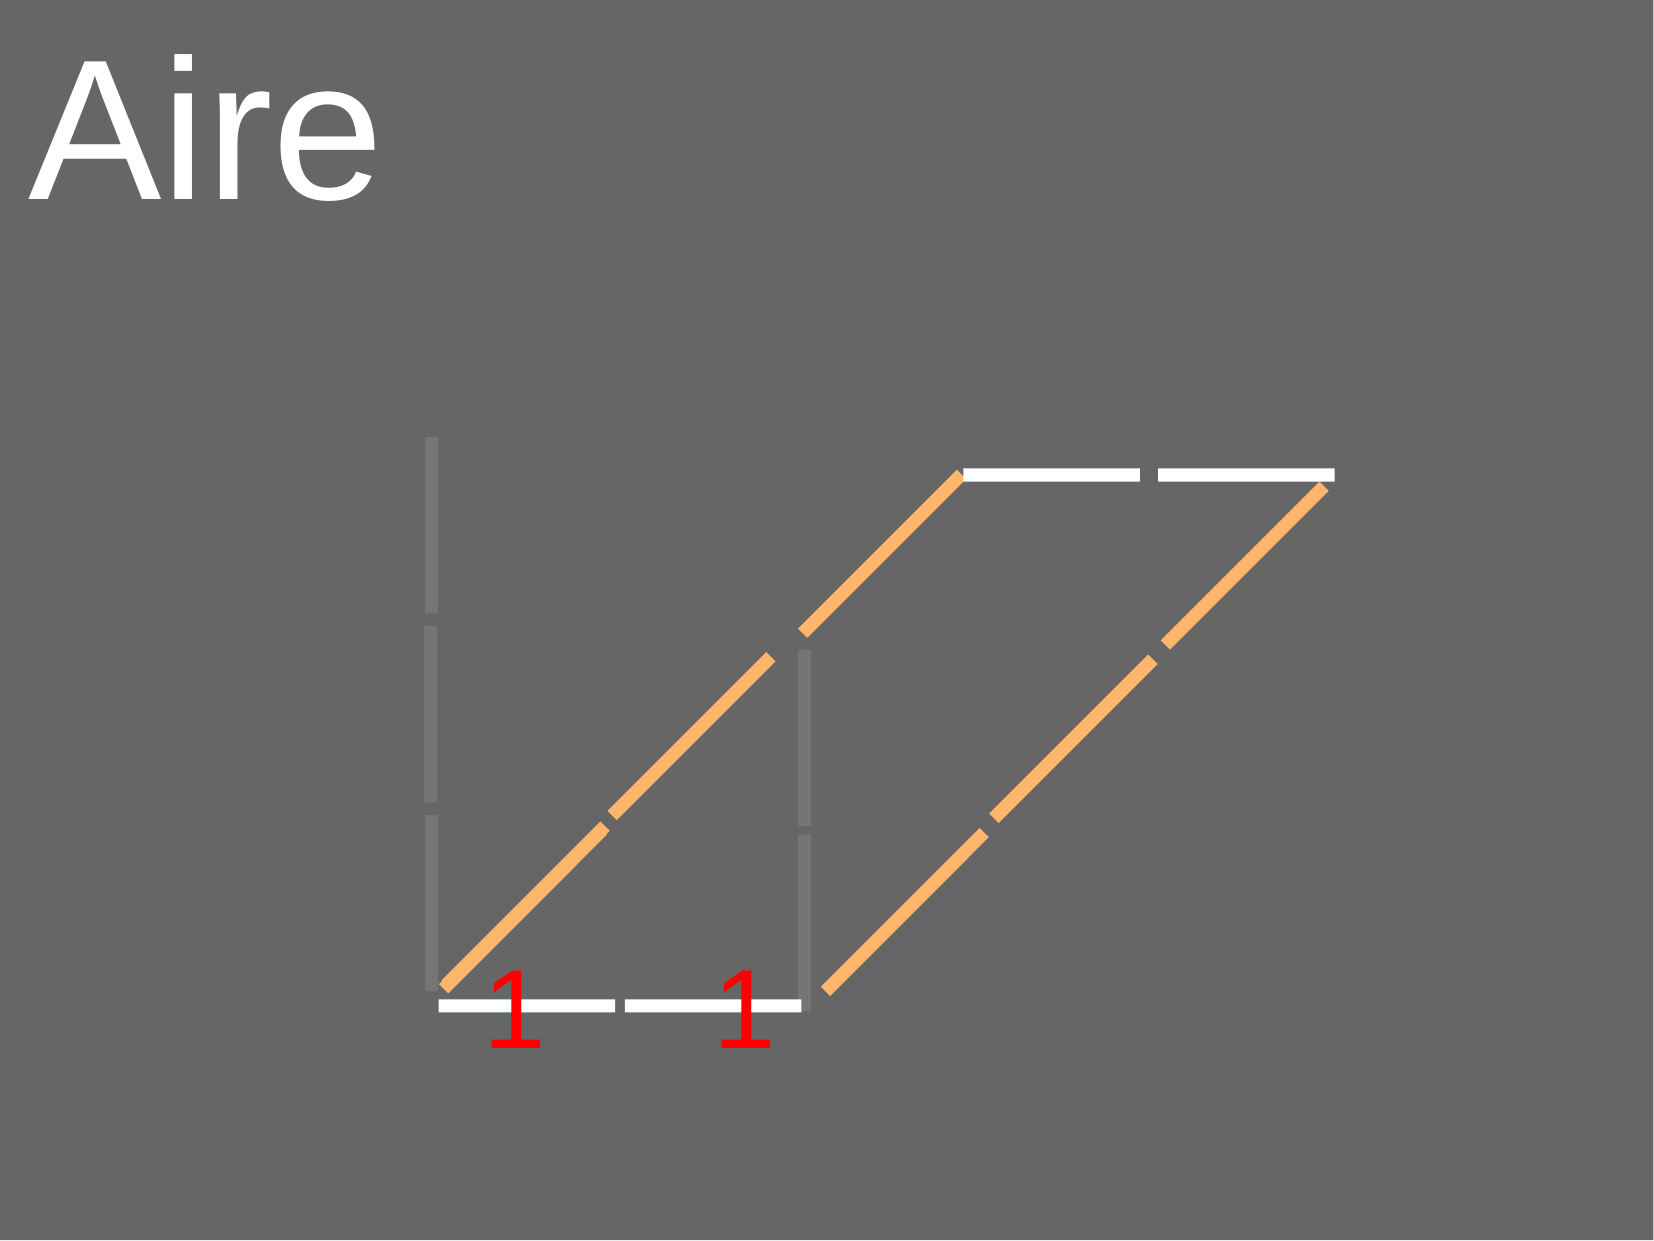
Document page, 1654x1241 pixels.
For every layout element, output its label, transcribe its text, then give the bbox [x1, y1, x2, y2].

title Aire [23, 0, 390, 260]
text_box 1 [468, 938, 610, 1080]
text_box 1 [699, 938, 841, 1080]
text_box [0, 0, 1654, 1241]
